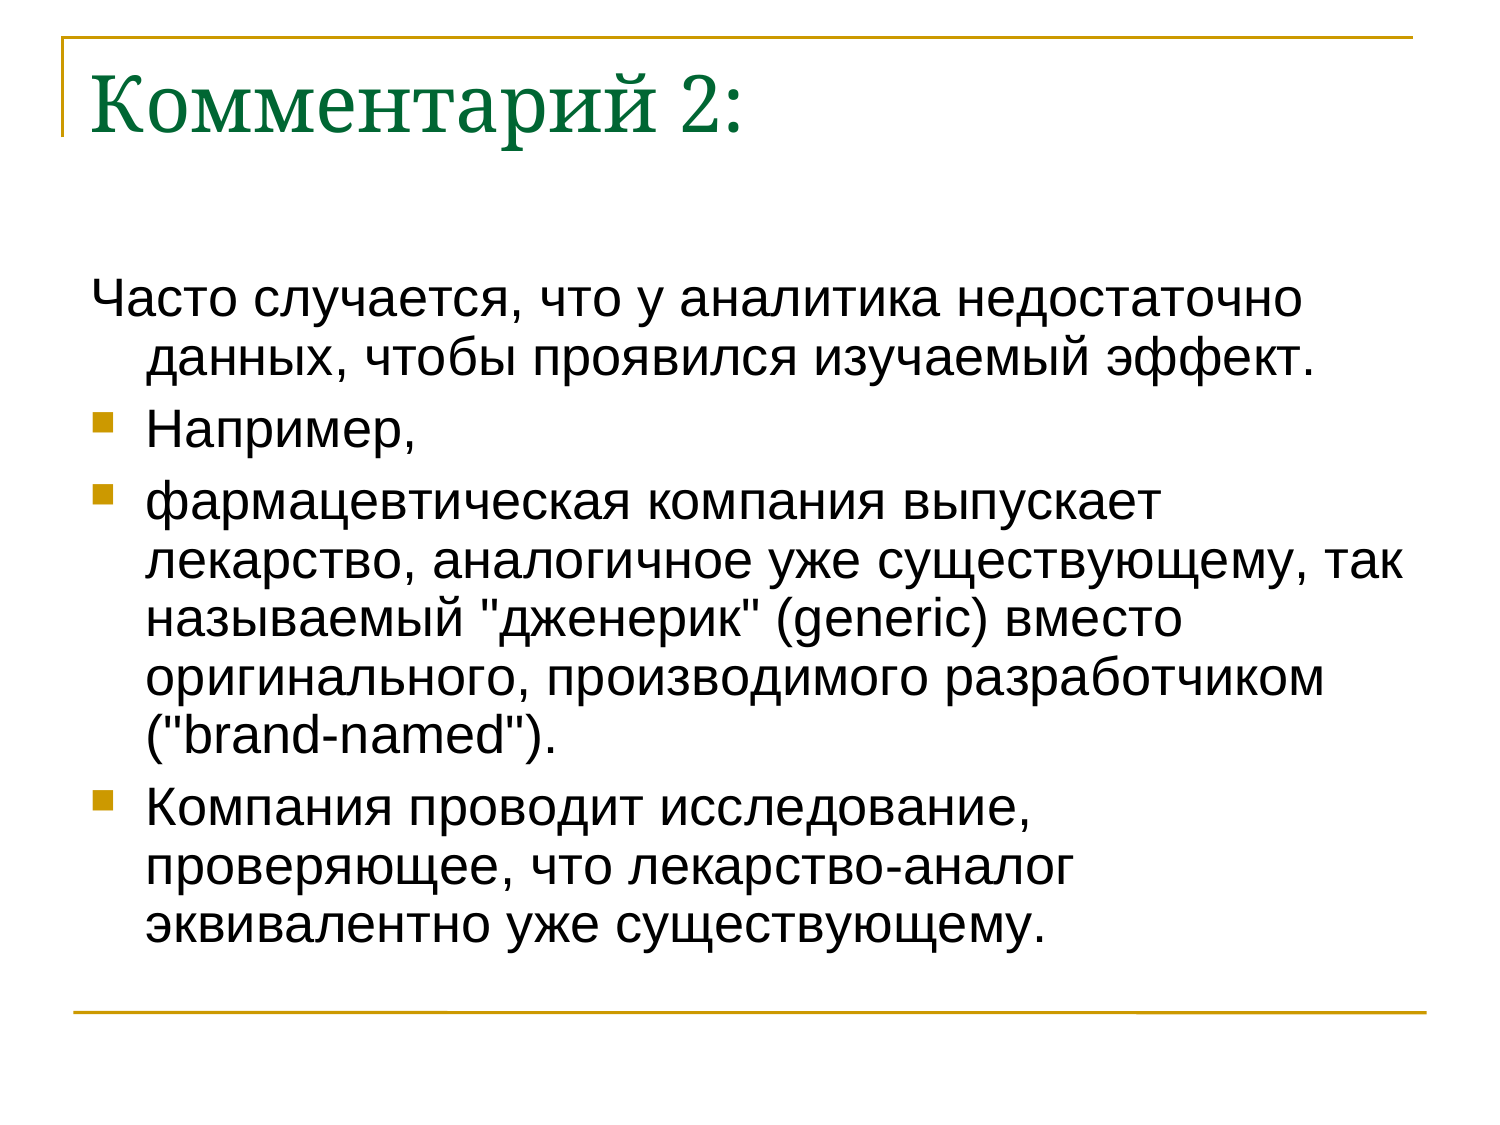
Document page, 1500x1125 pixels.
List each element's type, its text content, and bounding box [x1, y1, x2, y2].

list Часто случается, что у аналитика недостаточно данных, чтобы проявился изучаемый эффект. Например, фармацевтическая компания выпускает лекарство, аналогичное уже существующему, так называемый "дженерик" (generic) вместо оригинального, производимого разработчиком ("brand-named"). Компания проводит исследование, проверяющее, что лекарство-аналог эквивалентно уже существующему. [75, 262, 1426, 1006]
title Комментарий 2: [75, 45, 1426, 233]
